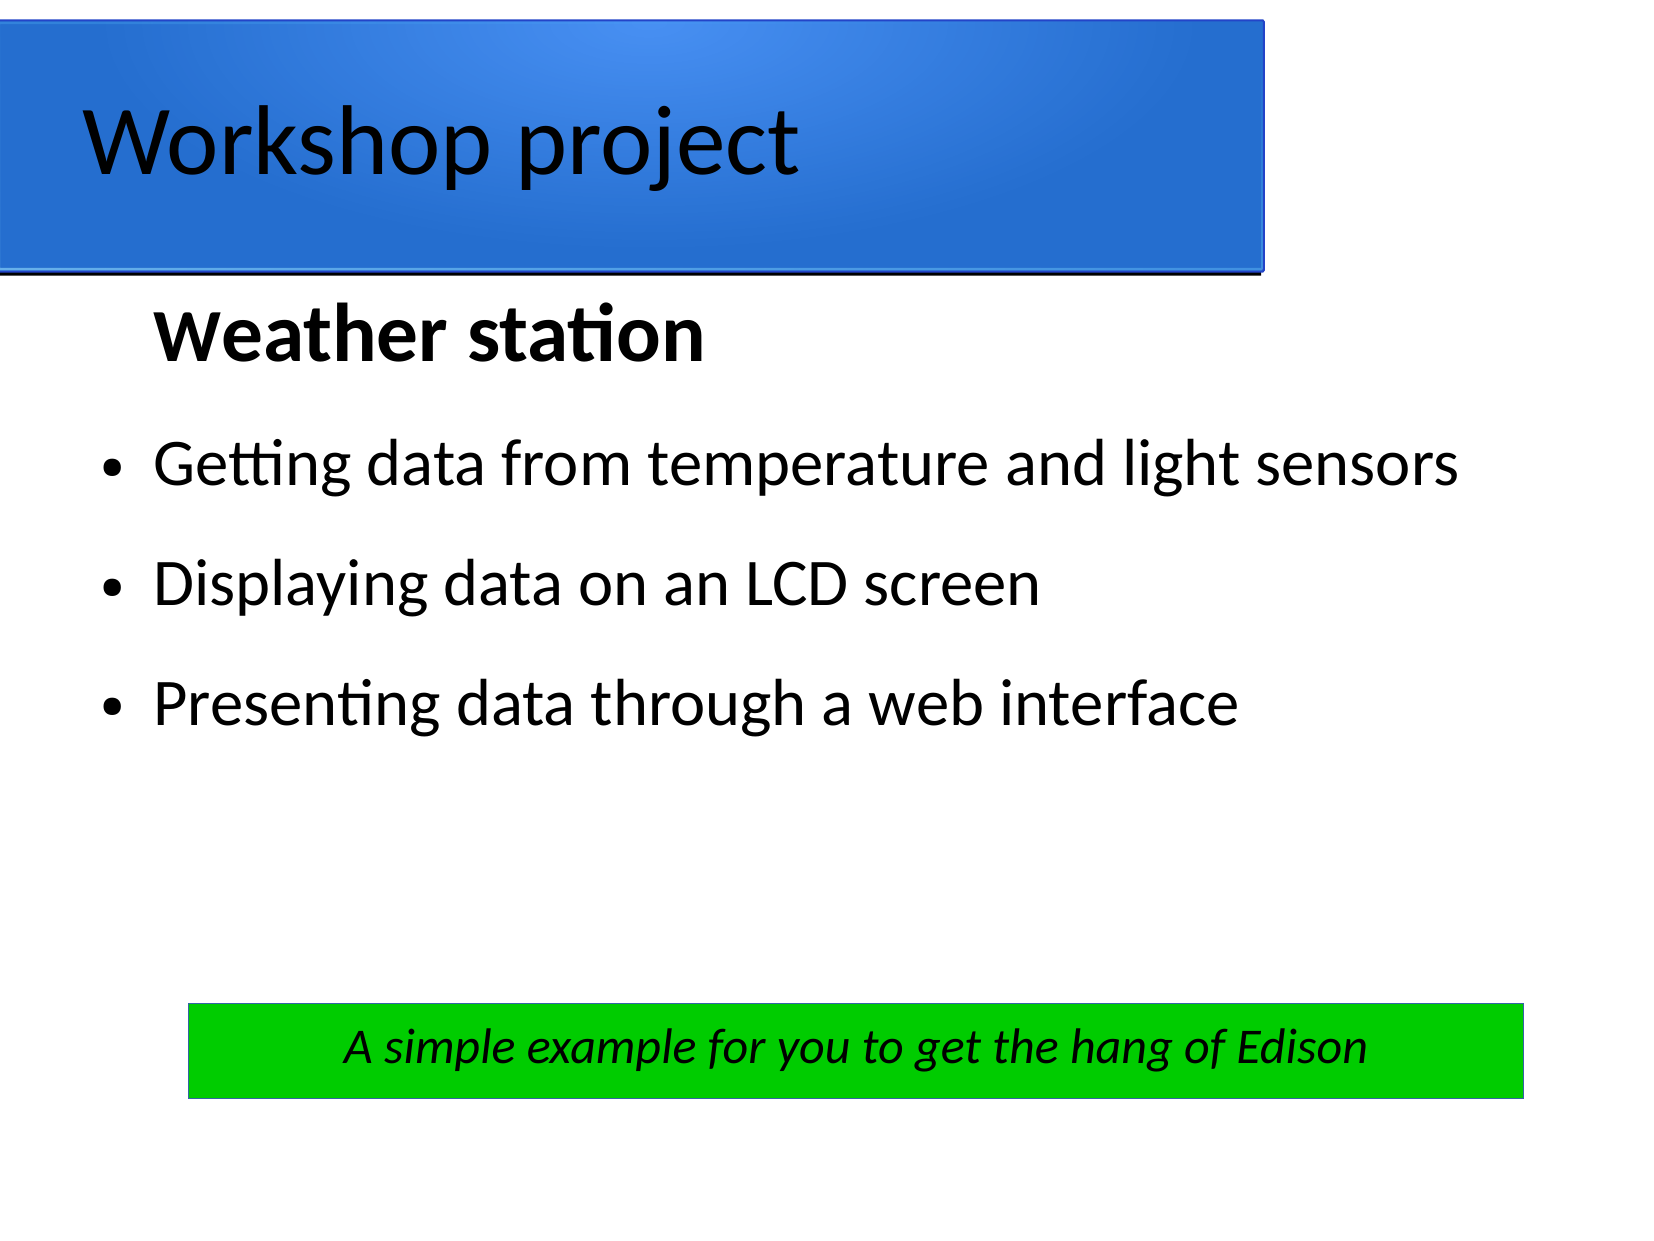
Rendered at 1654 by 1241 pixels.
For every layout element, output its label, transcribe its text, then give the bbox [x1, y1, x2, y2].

list Weather station Getting data from temperature and light sensors Displaying data on an LCD screen Presenting data through a web interface [82, 299, 1571, 1019]
title Workshop project [82, 47, 1235, 252]
text_box A simple example for you to get the hang of Edison [188, 1003, 1524, 1099]
